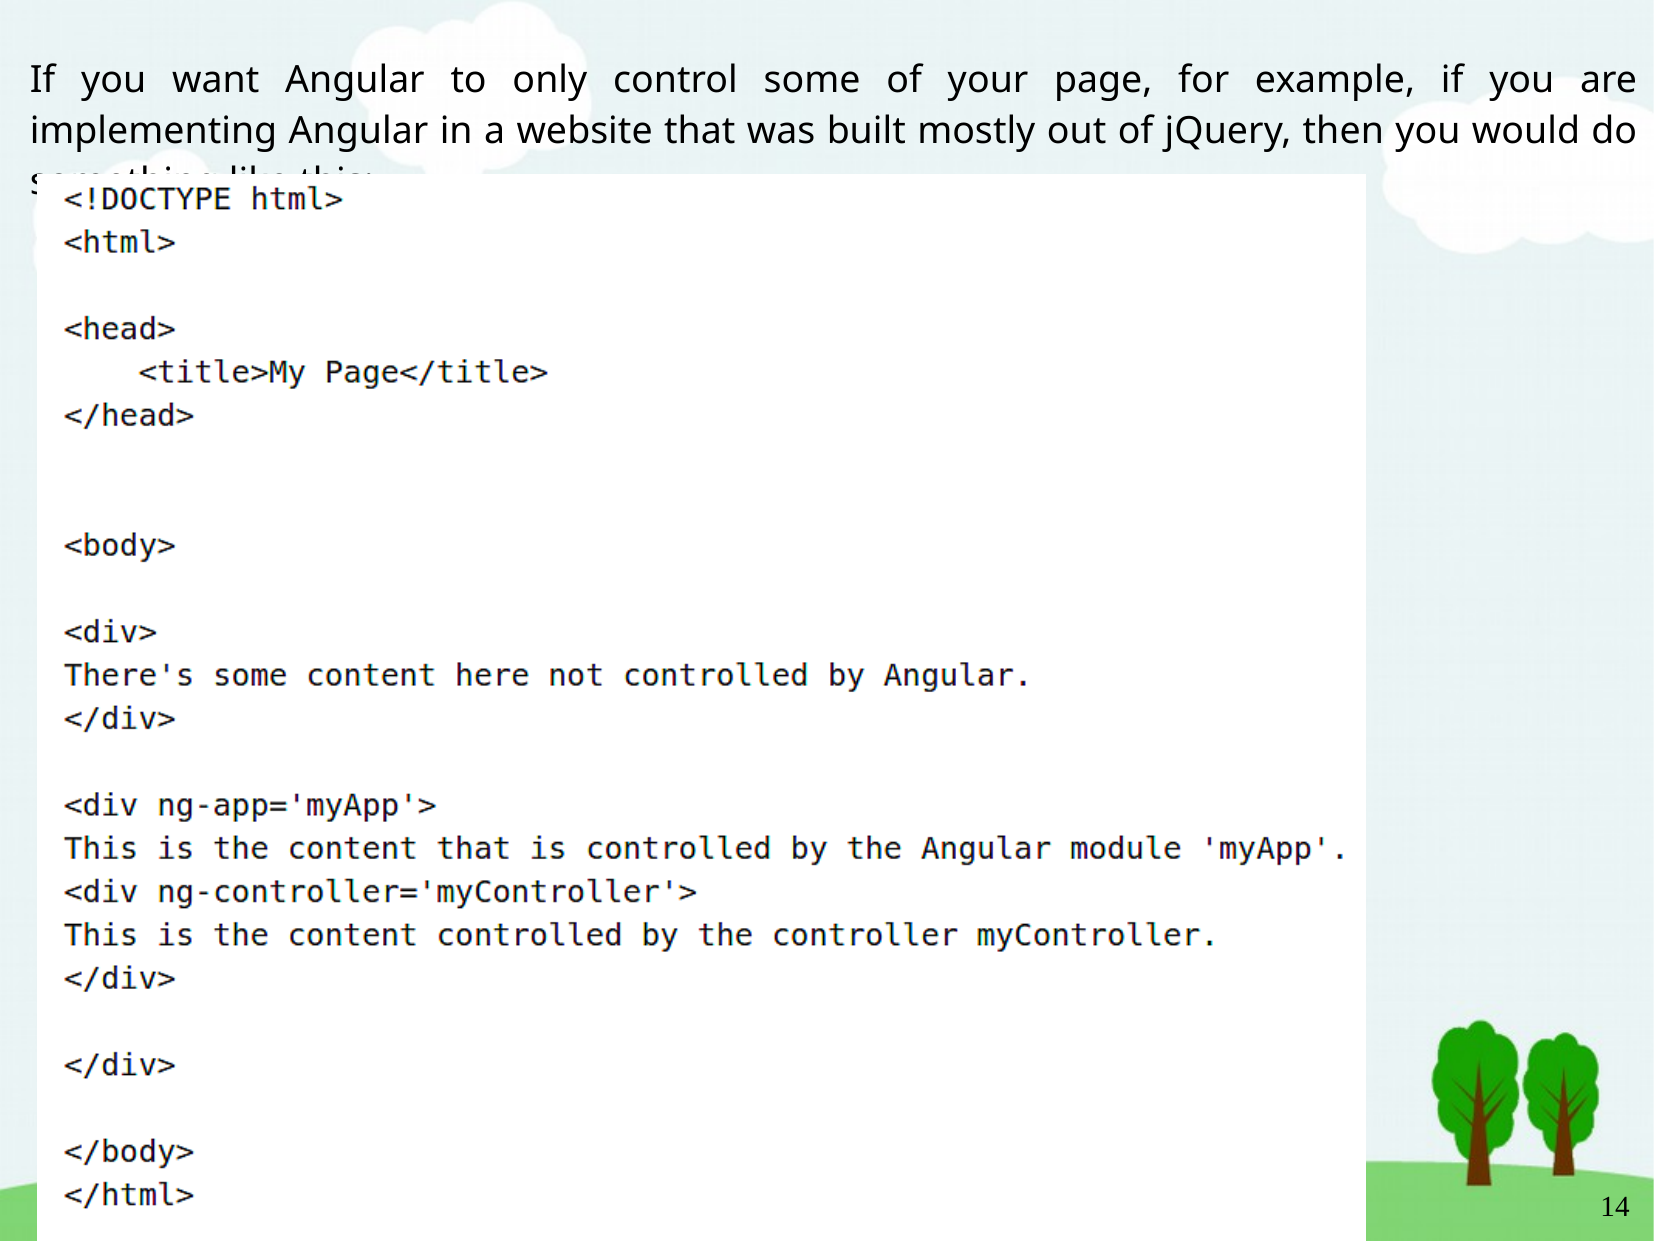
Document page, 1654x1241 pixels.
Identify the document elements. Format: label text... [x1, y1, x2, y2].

picture [0, 0, 1654, 1241]
text_box If you want Angular to only control some of your page, for example, if you are implementing Angular in a website that was built mostly out of jQuery, then you would do something like this: [15, 45, 1654, 184]
